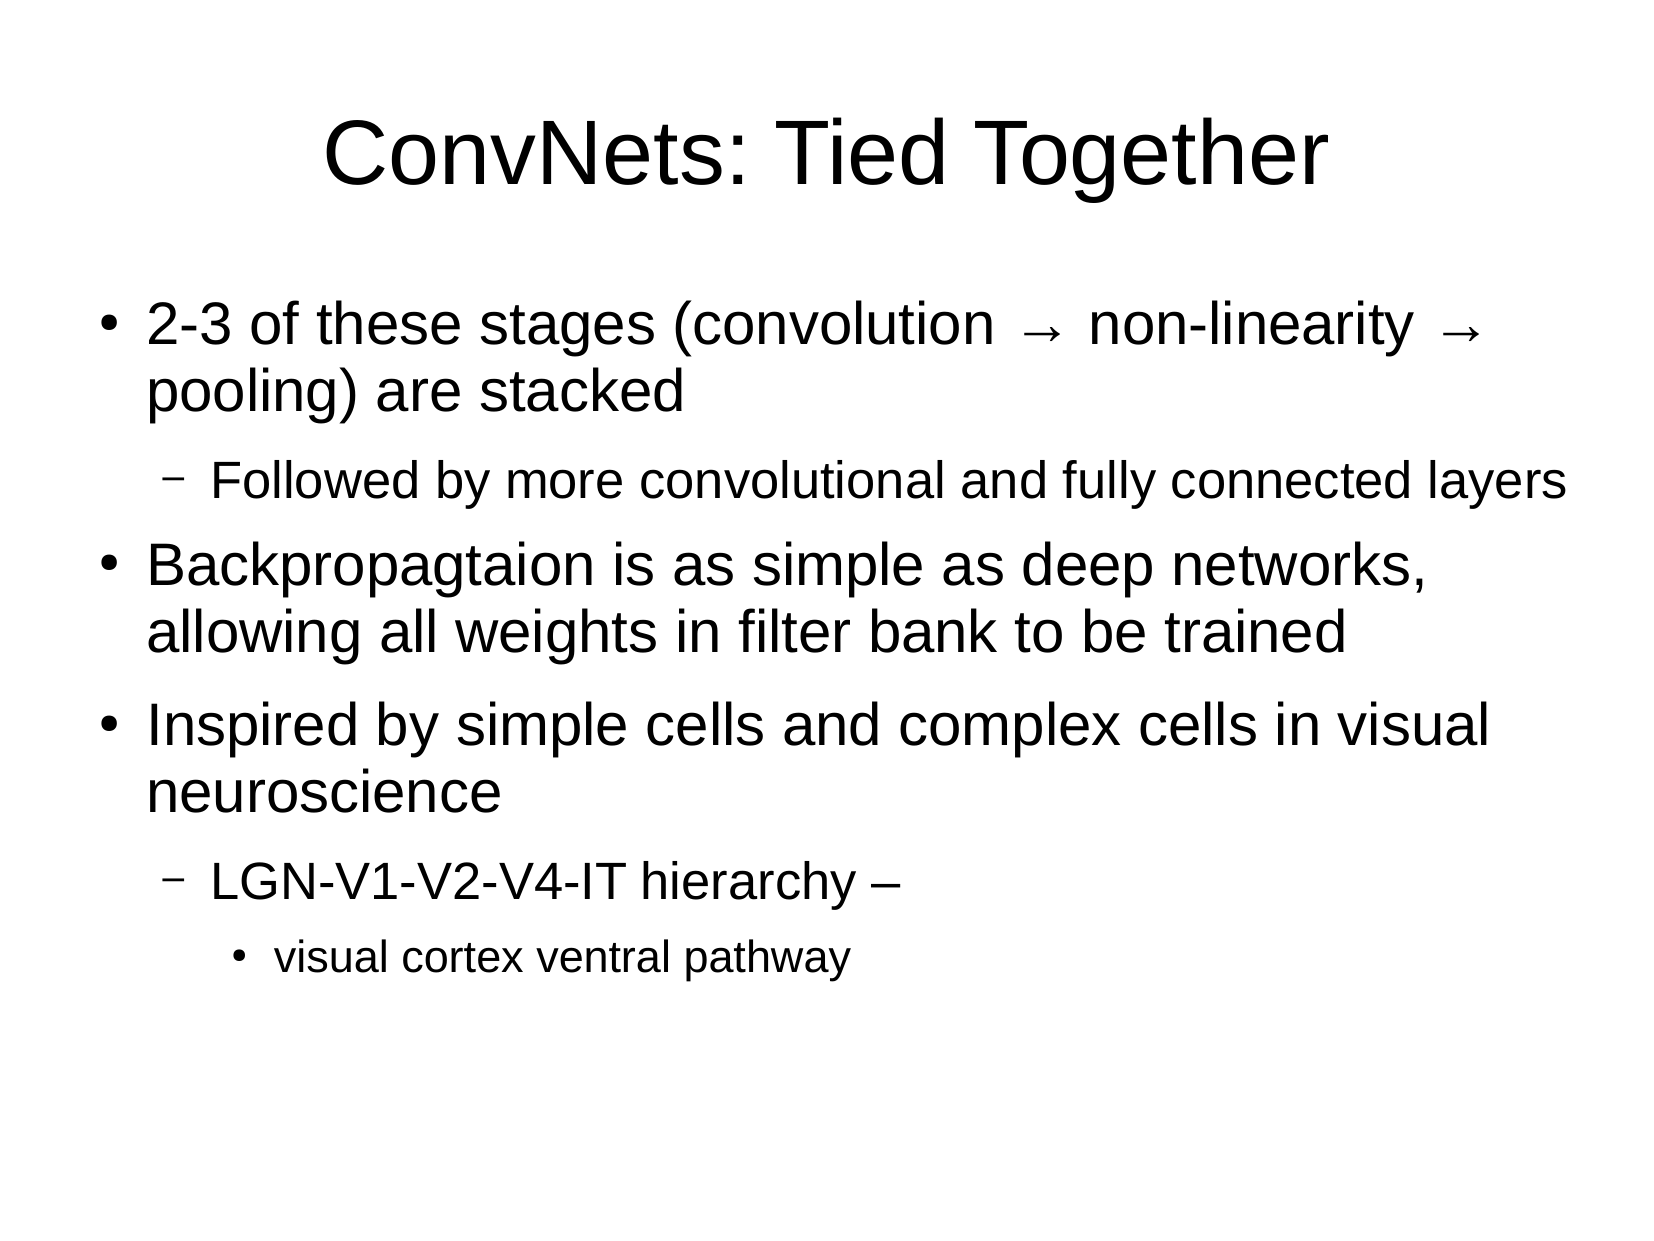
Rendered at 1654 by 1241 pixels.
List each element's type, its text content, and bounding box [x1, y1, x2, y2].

title ConvNets: Tied Together [82, 49, 1571, 257]
list 2-3 of these stages (convolution → non-linearity → pooling) are stacked Followed by more convolutional and fully connected layers Backpropagtaion is as simple as deep networks, allowing all weights in filter bank to be trained Inspired by simple cells and complex cells in visual neuroscience LGN-V1-V2-V4-IT hierarchy – visual cortex ventral pathway [82, 290, 1571, 1010]
